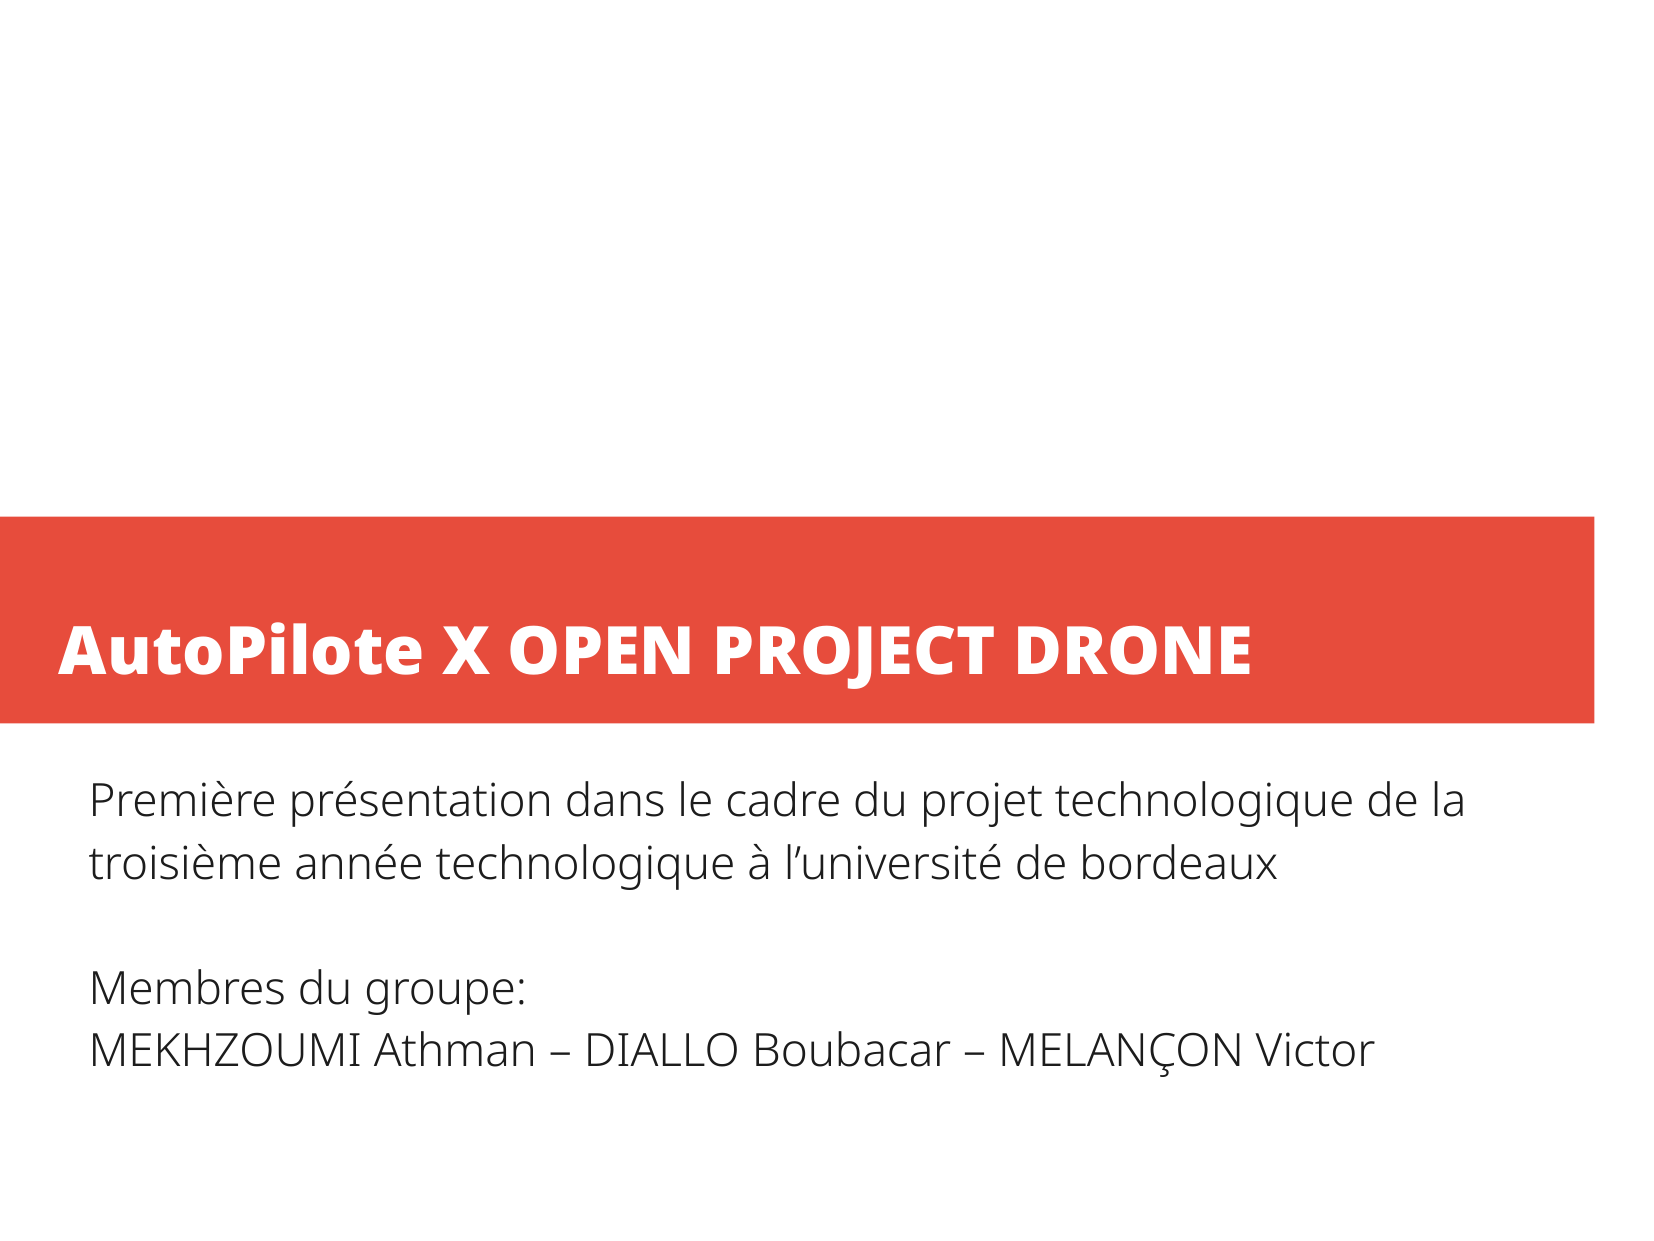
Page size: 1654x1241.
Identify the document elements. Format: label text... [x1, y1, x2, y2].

title AutoPilote X OPEN PROJECT DRONE [59, 546, 1595, 694]
subtitle Première présentation dans le cadre du projet technologique de la troisième année technologique à l’université de bordeaux Membres du groupe: MEKHZOUMI Athman – DIALLO Boubacar – MELANÇON Victor [88, 767, 1595, 1182]
